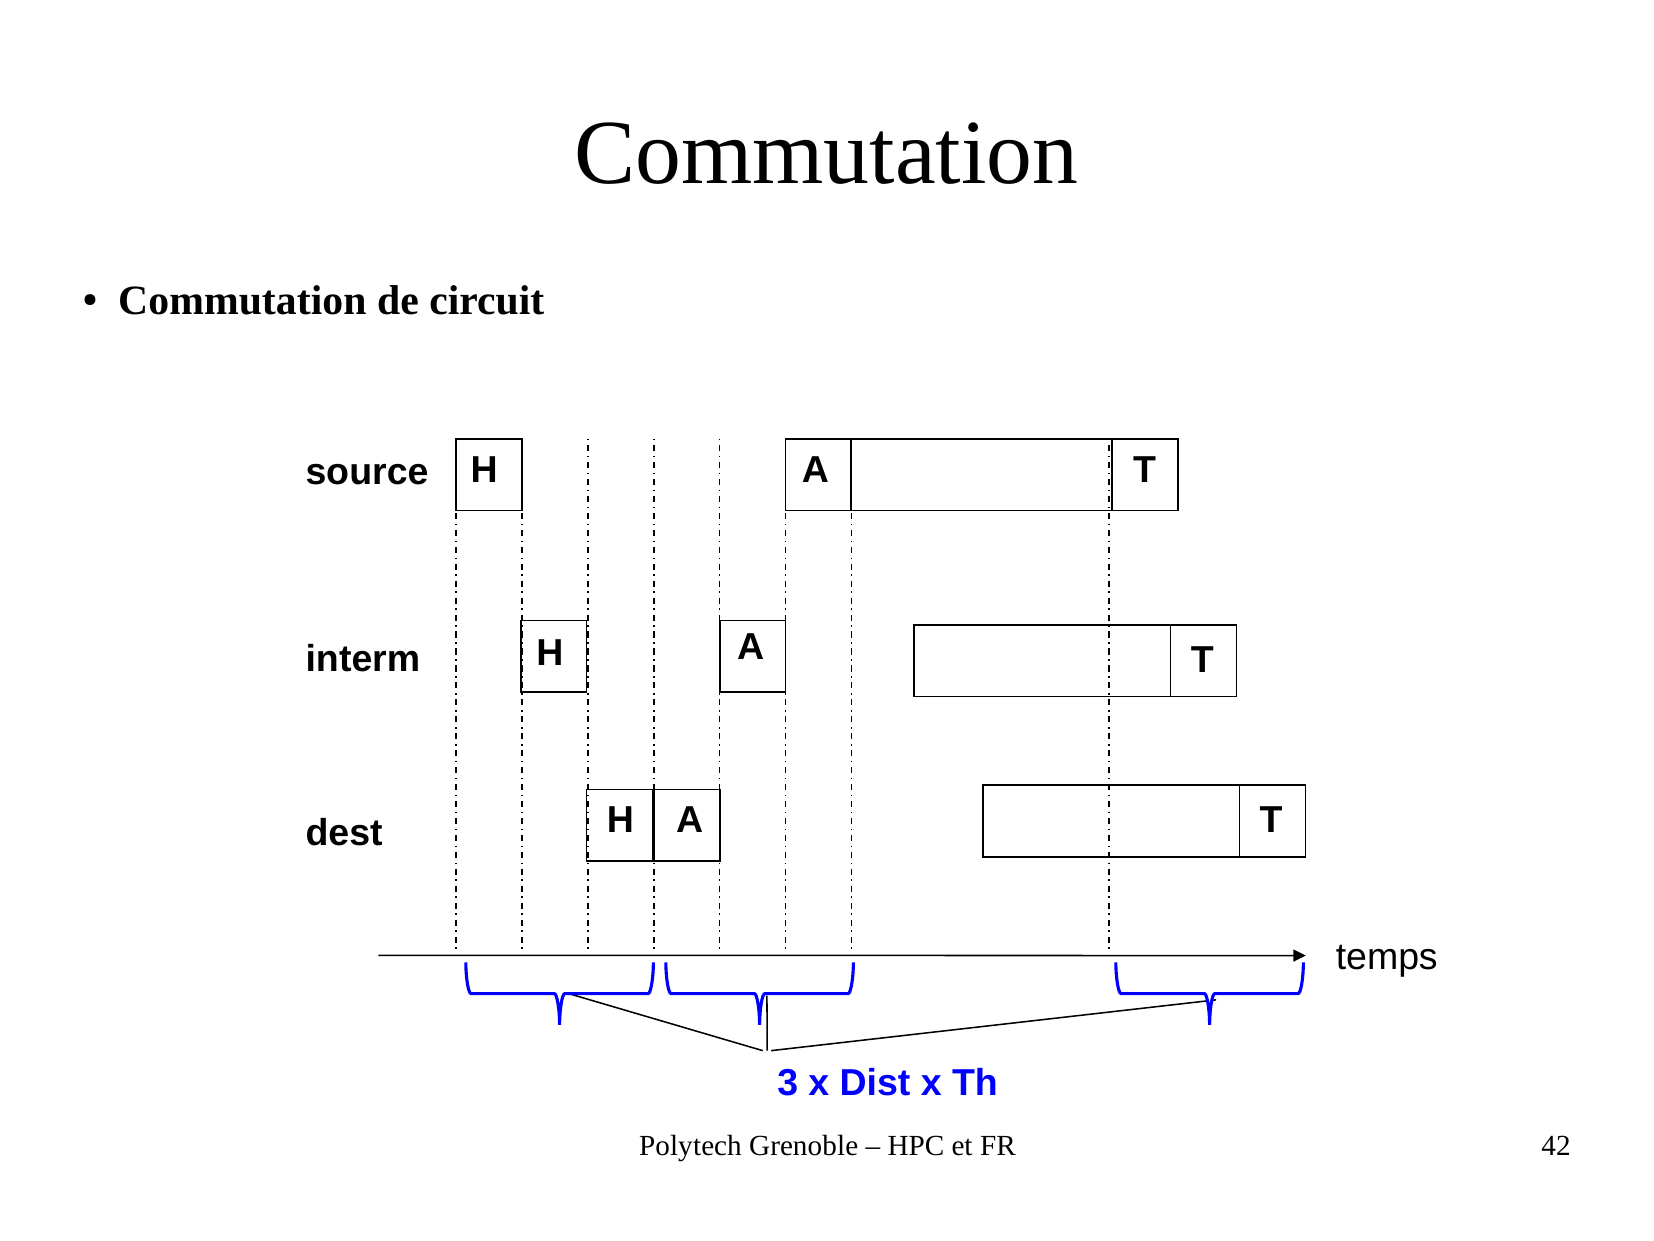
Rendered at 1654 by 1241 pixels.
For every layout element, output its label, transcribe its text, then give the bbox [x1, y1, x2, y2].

text_box [465, 962, 654, 1025]
text_box T [1176, 626, 1247, 688]
text_box H [455, 437, 674, 498]
text_box dest [290, 799, 429, 861]
text_box [665, 962, 854, 1025]
list Commutation de circuit [82, 201, 1441, 1123]
text_box 3 x Dist x Th [762, 1049, 1024, 1111]
text_box T [1118, 437, 1190, 498]
title Commutation [82, 49, 1571, 257]
text_box A [722, 614, 788, 675]
text_box A [661, 787, 727, 848]
text_box interm [290, 626, 491, 688]
text_box source [290, 439, 516, 500]
text_box [1115, 962, 1304, 1025]
text_box H [521, 620, 740, 681]
text_box T [1244, 787, 1316, 848]
text_box H [727, 787, 810, 848]
text_box temps [1321, 924, 1453, 986]
text_box H [592, 787, 661, 848]
text_box A [787, 437, 1005, 498]
